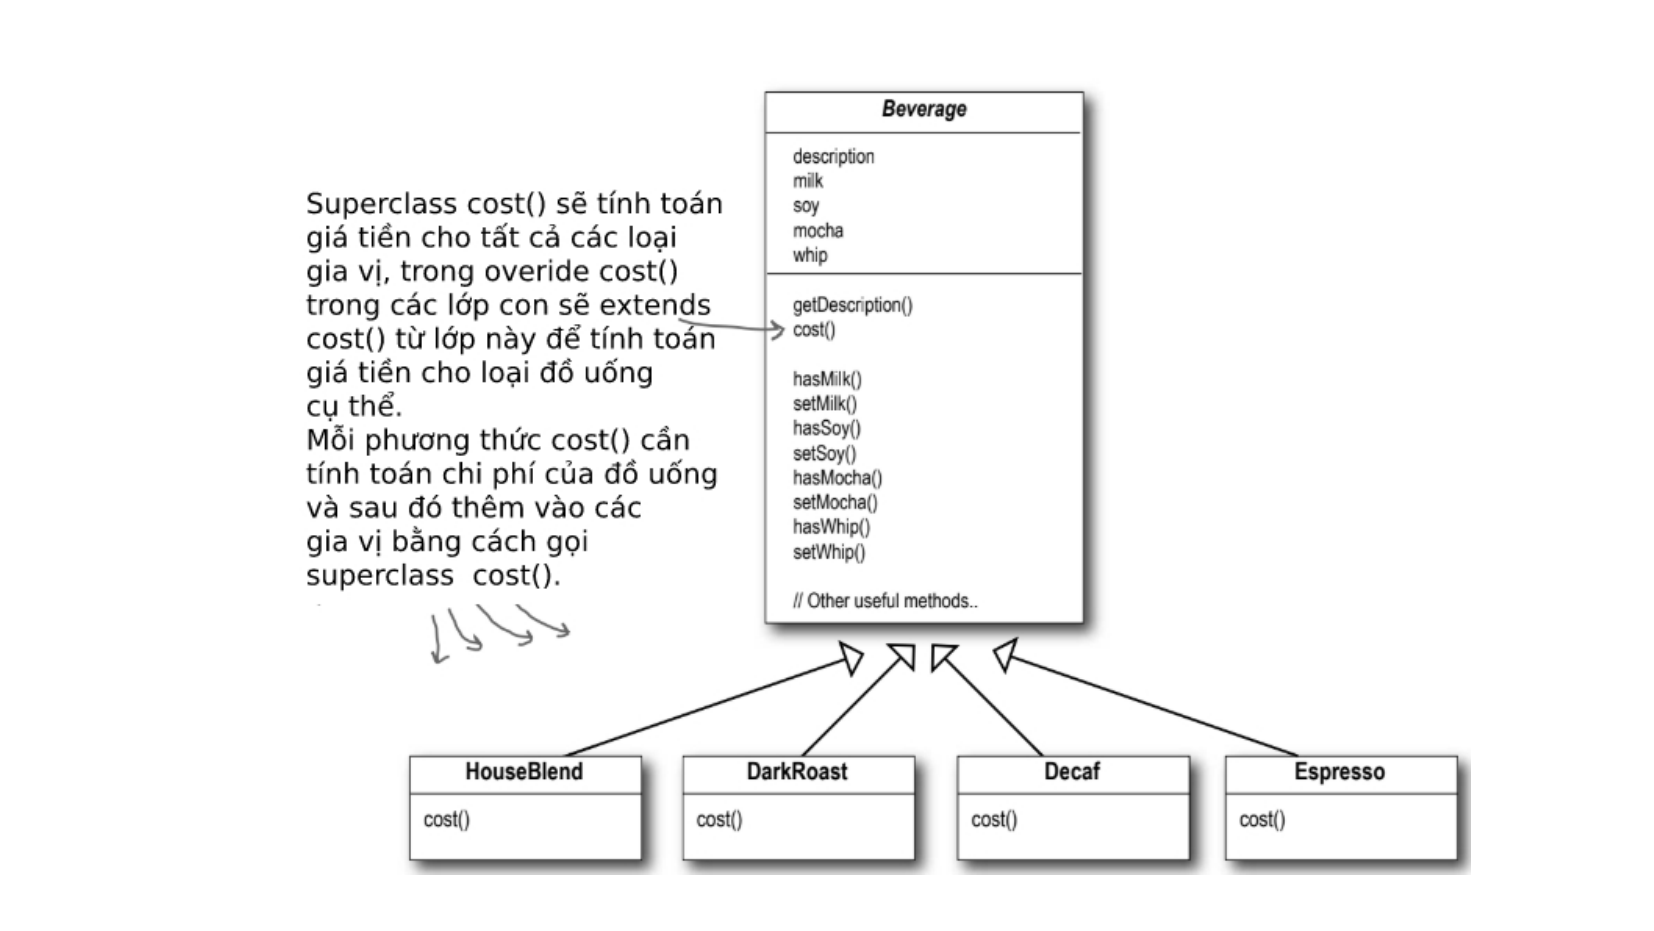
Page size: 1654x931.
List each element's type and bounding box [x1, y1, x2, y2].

picture [250, 76, 1471, 875]
